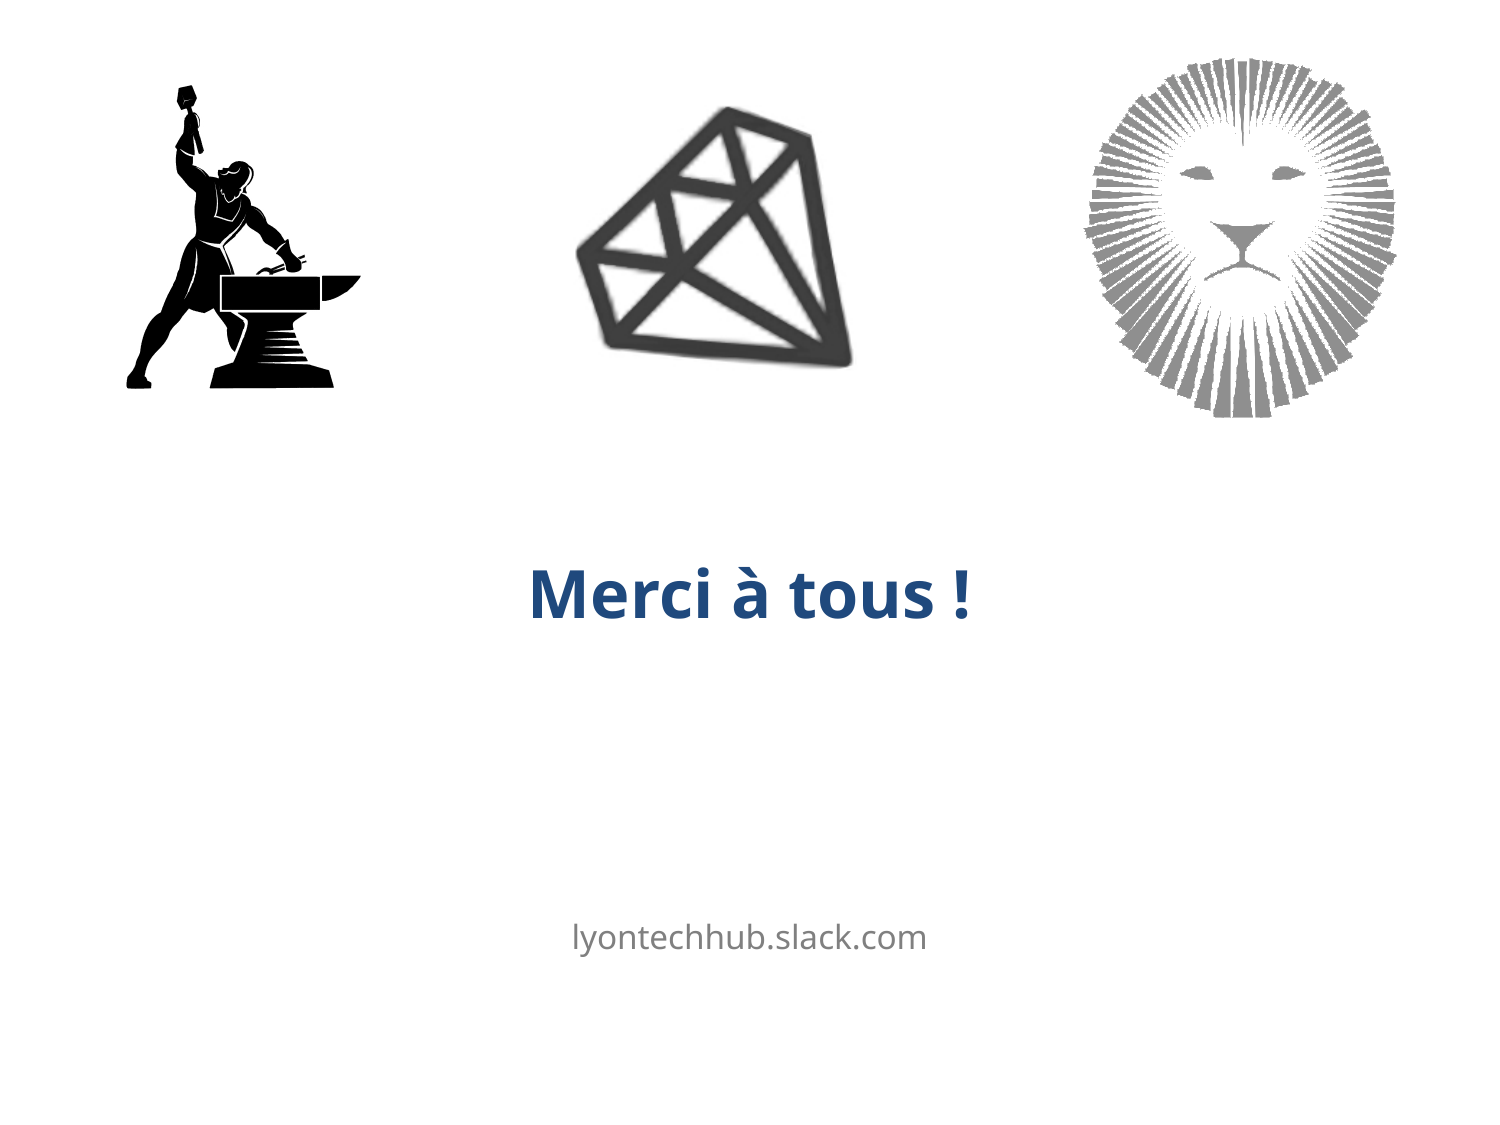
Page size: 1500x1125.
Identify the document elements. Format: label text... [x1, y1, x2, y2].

picture [570, 94, 858, 382]
text_box lyontechhub.slack.com [0, 820, 1500, 1053]
text_box Merci à tous ! [0, 526, 1500, 658]
picture [103, 72, 384, 398]
picture [1044, 42, 1436, 434]
